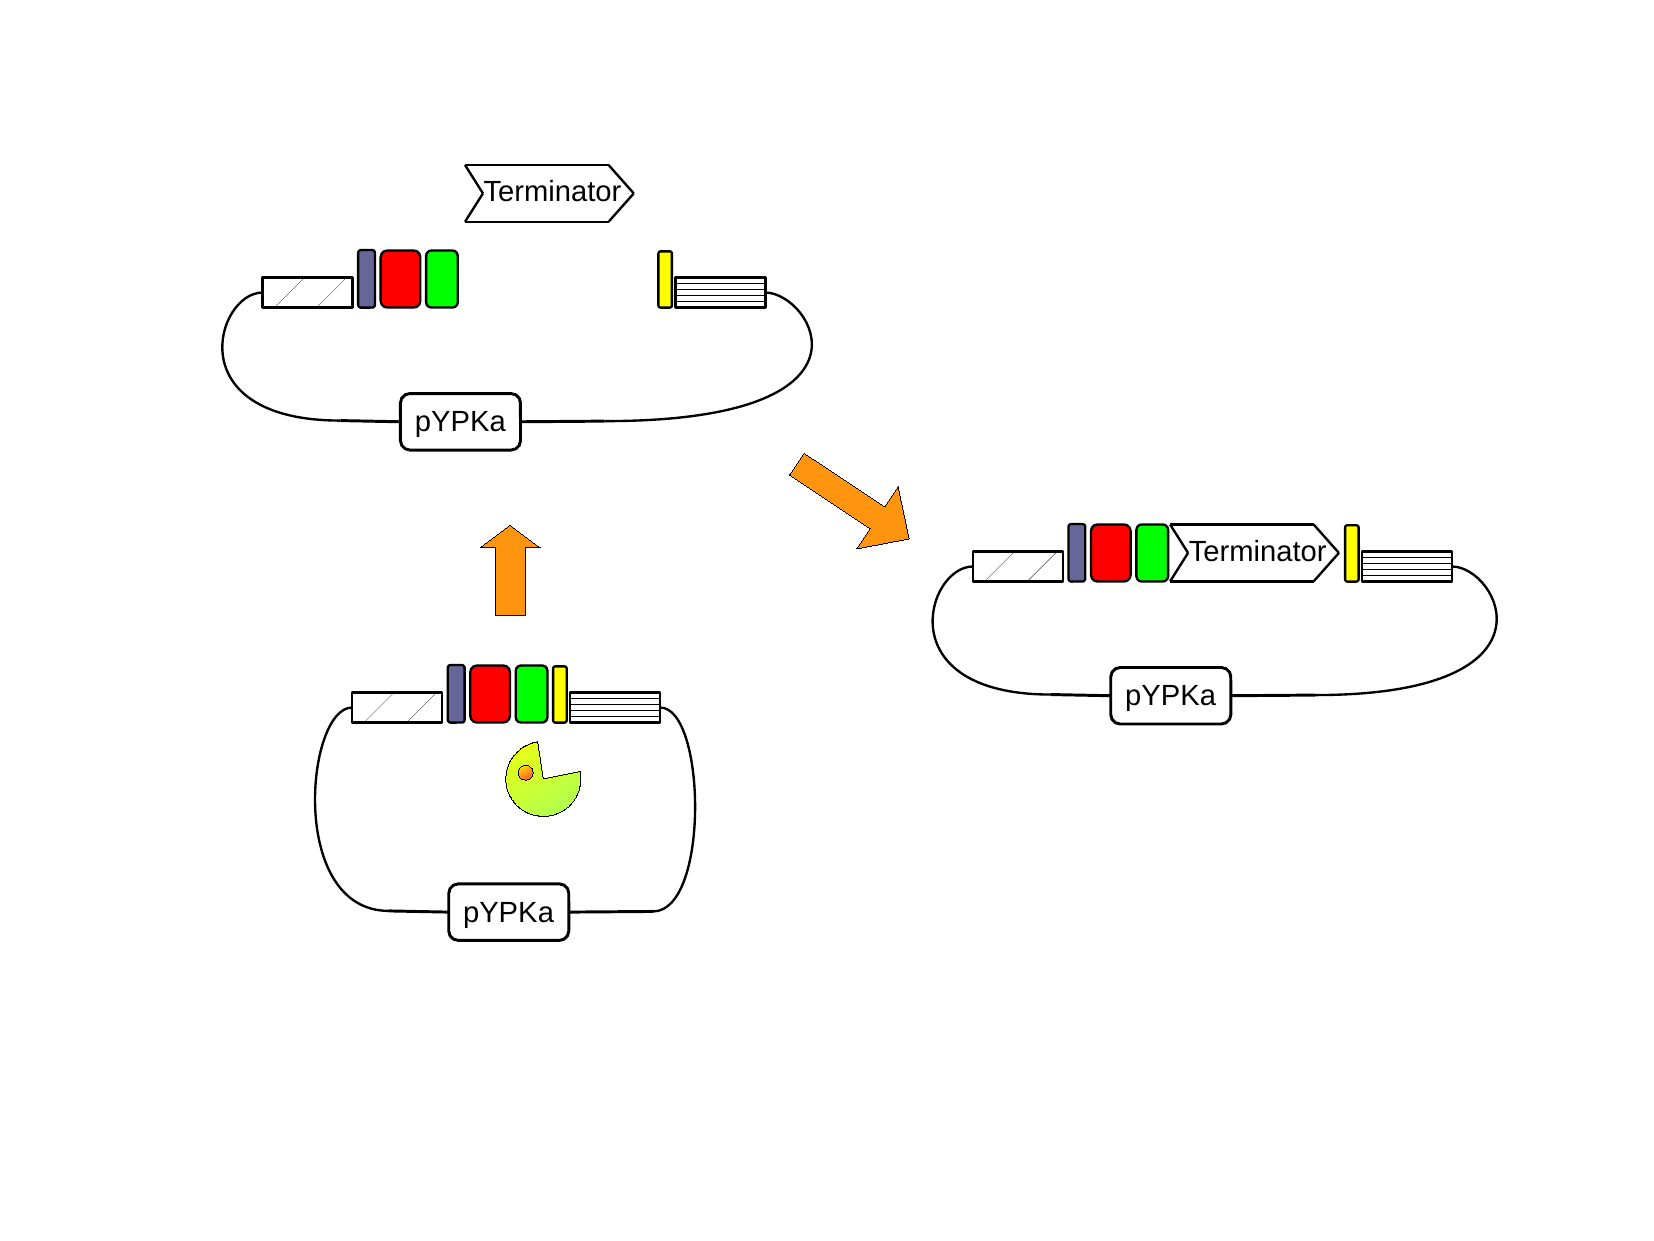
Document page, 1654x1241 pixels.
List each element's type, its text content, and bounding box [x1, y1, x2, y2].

text_box [352, 692, 443, 723]
text_box [426, 250, 458, 308]
text_box Terminator [1316, 527, 1357, 582]
text_box [358, 250, 375, 308]
text_box [789, 453, 910, 549]
text_box [480, 525, 541, 616]
text_box pYPKa [1110, 667, 1231, 725]
text_box [675, 277, 766, 308]
text_box Terminator [1173, 527, 1336, 580]
text_box [470, 665, 510, 723]
text_box [1136, 524, 1169, 582]
text_box [1068, 523, 1086, 582]
text_box pYPKa [400, 393, 521, 451]
text_box [447, 665, 465, 723]
text_box [515, 665, 548, 723]
text_box [1362, 551, 1453, 582]
text_box [553, 666, 567, 723]
text_box Terminator [611, 168, 652, 222]
text_box [570, 692, 661, 723]
text_box [505, 741, 581, 817]
text_box [1090, 524, 1131, 582]
text_box [1345, 525, 1359, 582]
text_box [658, 251, 672, 308]
text_box Terminator [1173, 533, 1186, 572]
text_box Terminator [468, 168, 631, 221]
text_box [380, 250, 421, 308]
text_box [262, 277, 353, 308]
text_box Terminator [468, 174, 481, 213]
text_box [972, 551, 1063, 582]
text_box pYPKa [448, 883, 569, 941]
